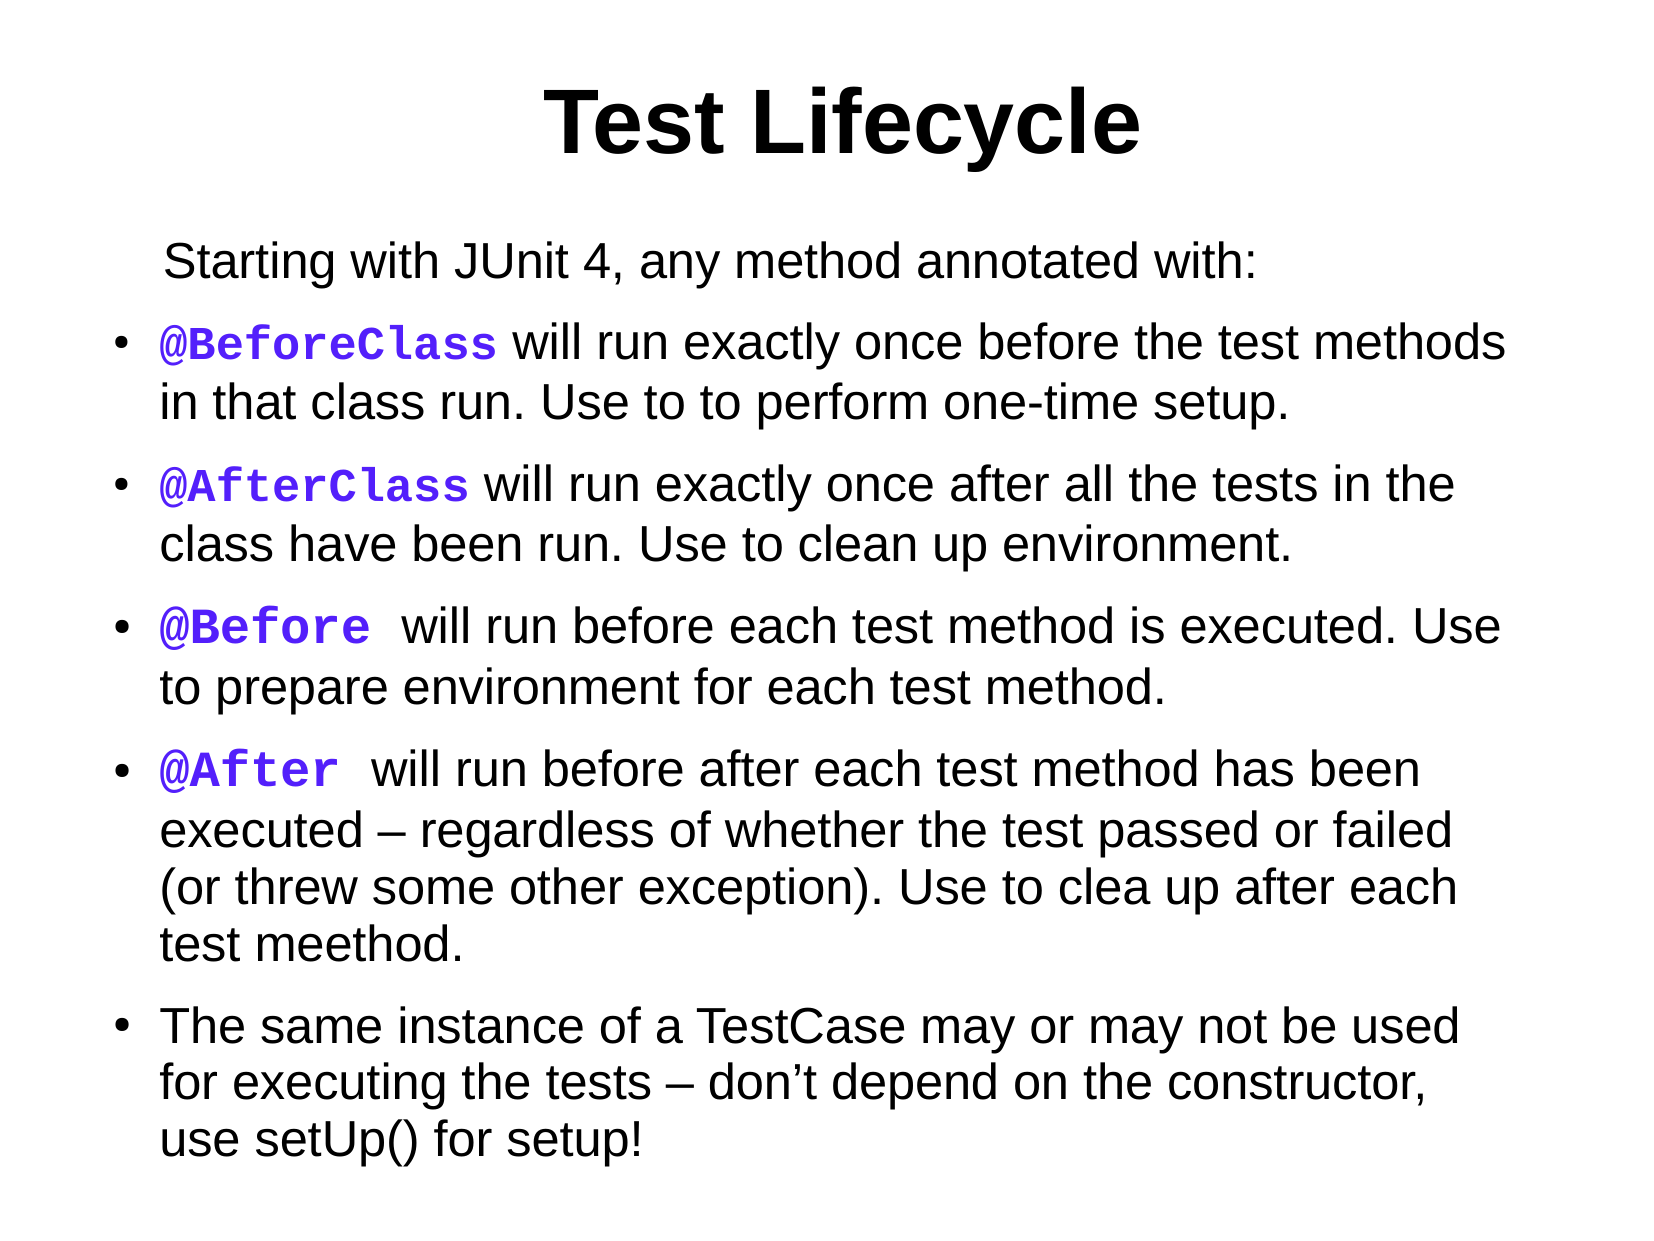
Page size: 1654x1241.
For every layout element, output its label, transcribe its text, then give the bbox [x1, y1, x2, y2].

list Starting with JUnit 4, any method annotated with: @BeforeClass will run exactly once before the test methods in that class run. Use to to perform one-time setup. @AfterClass will run exactly once after all the tests in the class have been run. Use to clean up environment. @Before will run before each test method is executed. Use to prepare environment for each test method. @After will run before after each test method has been executed – regardless of whether the test passed or failed (or threw some other exception). Use to clea up after each test meethod. The same instance of a TestCase may or may not be used for executing the tests – don’t depend on the constructor, use setUp() for setup! [82, 225, 1538, 1186]
title Test Lifecycle [82, 49, 1571, 196]
